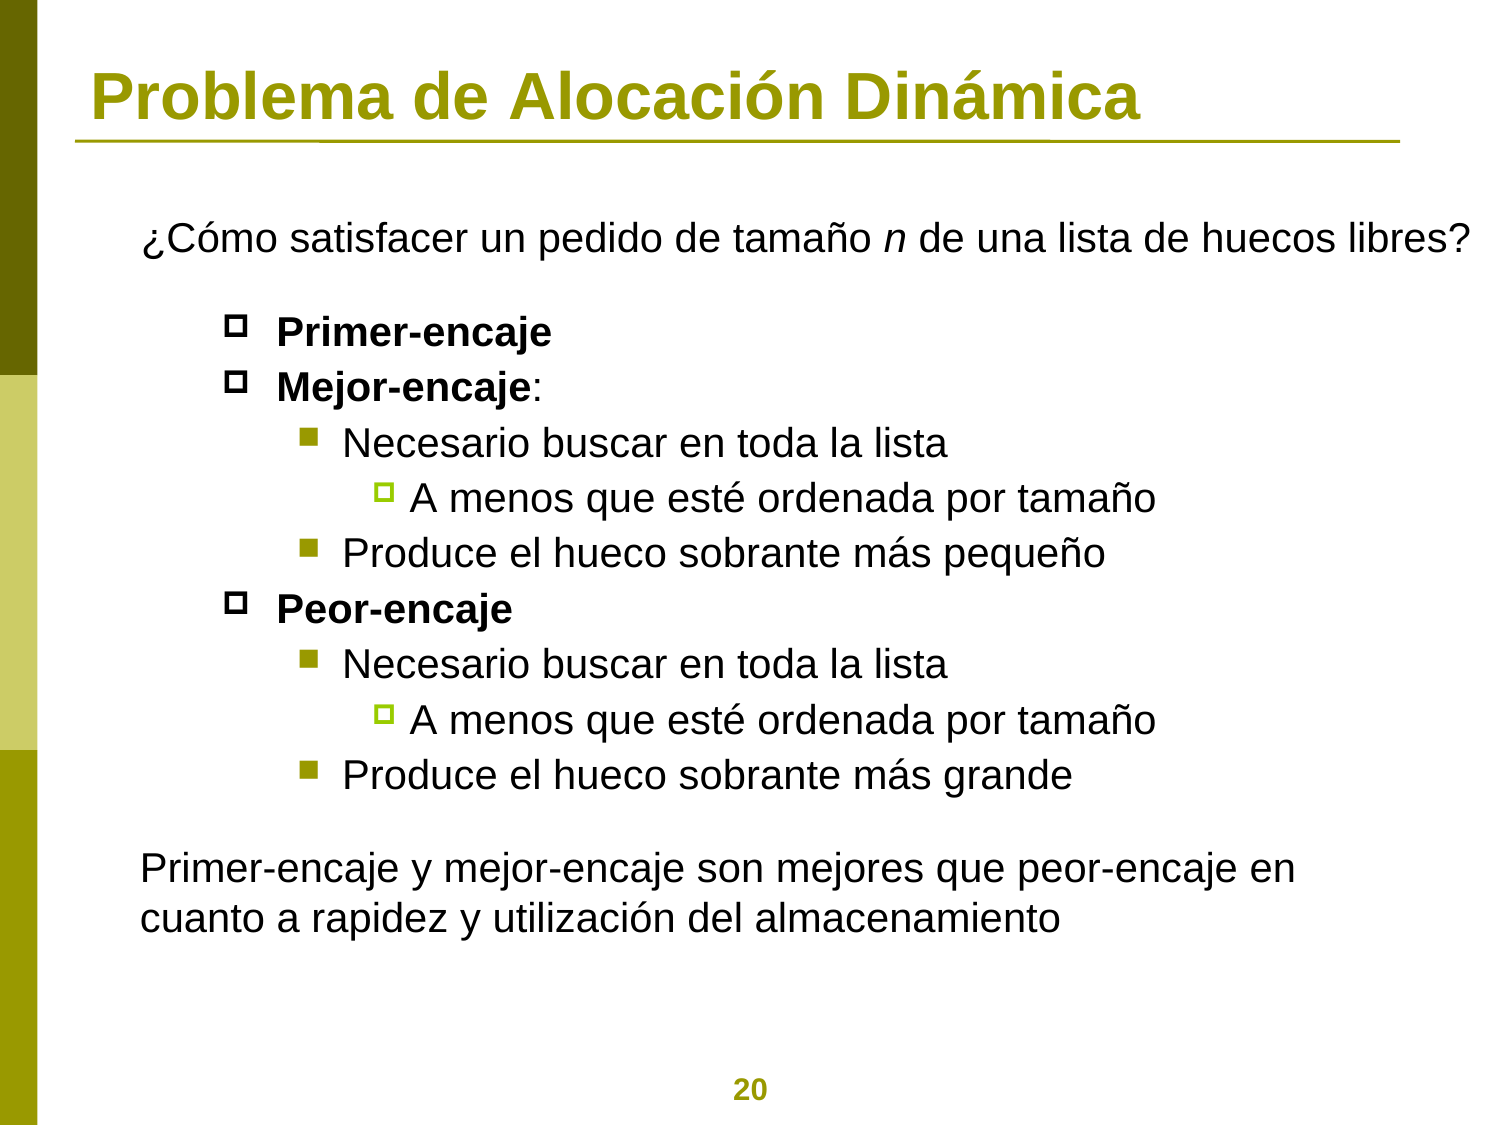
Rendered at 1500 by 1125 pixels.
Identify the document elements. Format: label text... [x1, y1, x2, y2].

text_box Problema de Alocación Dinámica [75, 45, 1426, 141]
text_box Primer-encaje Mejor-encaje: Necesario buscar en toda la lista A menos que esté ordenada por tamaño Produce el hueco sobrante más pequeño Peor-encaje Necesario buscar en toda la lista A menos que esté ordenada por tamaño Produce el hueco sobrante más grande [206, 302, 1348, 815]
text_box ¿Cómo satisfacer un pedido de tamaño n de una lista de huecos libres? [126, 203, 1487, 269]
text_box Primer-encaje y mejor-encaje son mejores que peor-encaje en cuanto a rapidez y utilización del almacenamiento [125, 832, 1432, 949]
